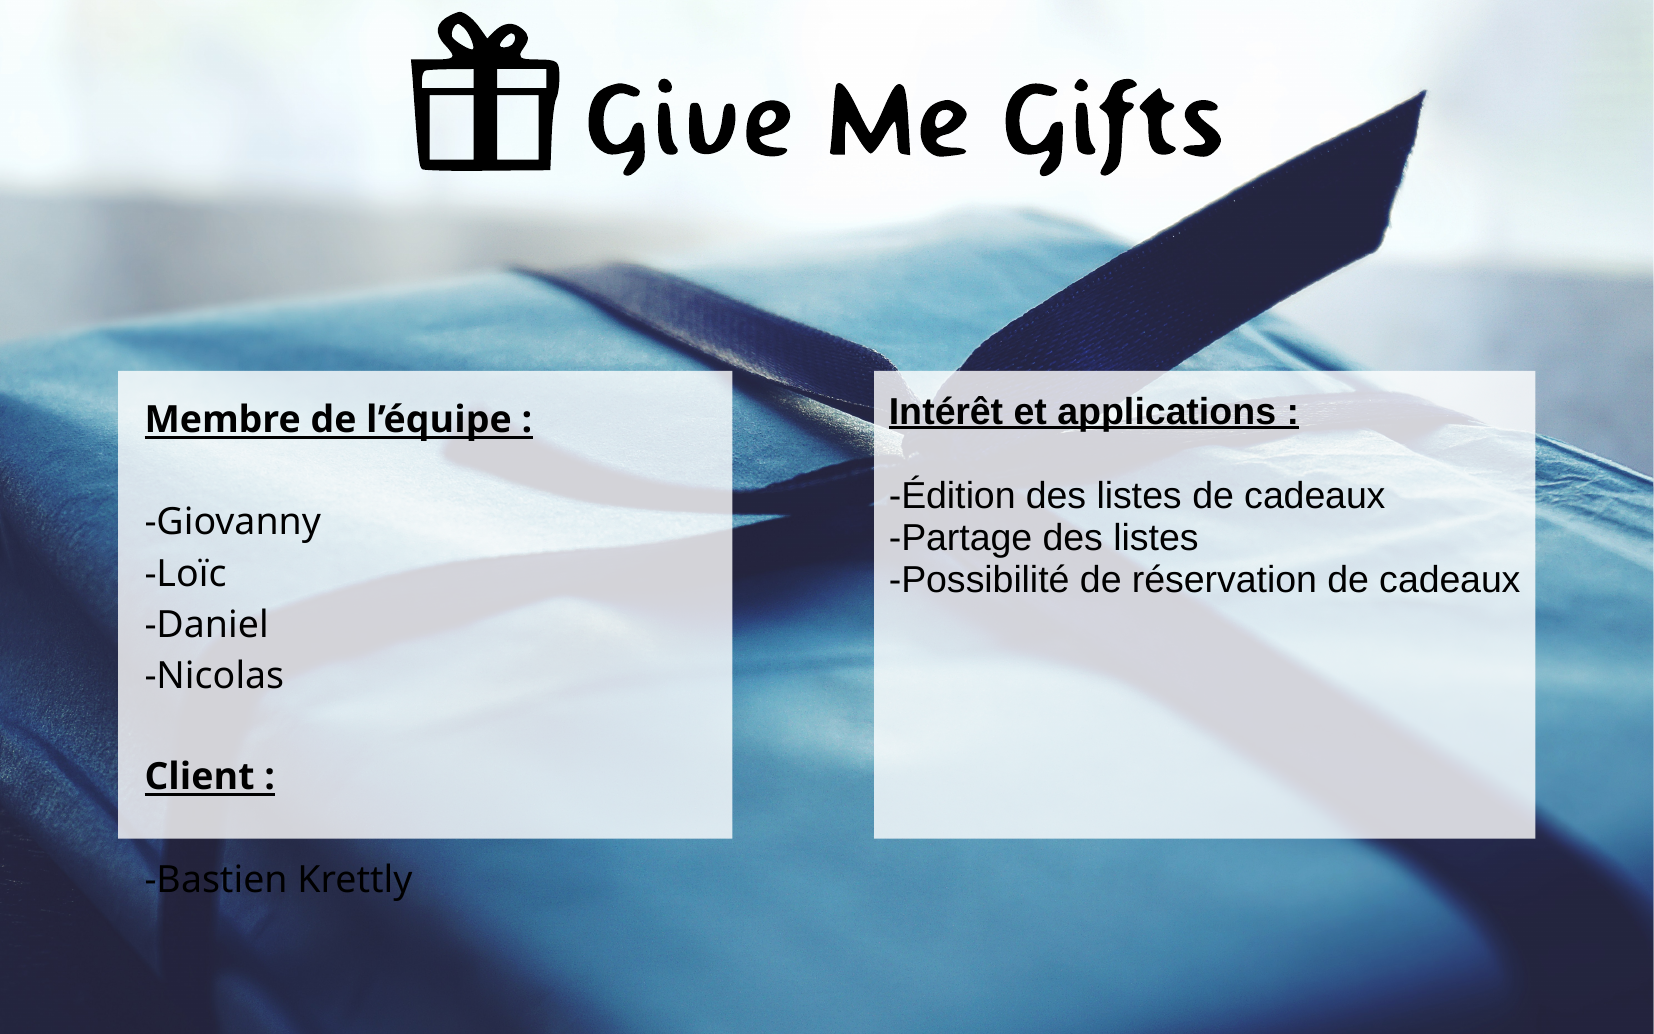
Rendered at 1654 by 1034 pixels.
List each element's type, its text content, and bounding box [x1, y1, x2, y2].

text_box Membre de l’équipe : -Giovanny -Loïc -Daniel -Nicolas Client : -Bastien Krettly [129, 385, 721, 851]
text_box [874, 370, 1536, 382]
picture [0, 0, 1654, 1034]
text_box Intérêt et applications : -Édition des listes de cadeaux -Partage des listes -Possibilité de réservation de cadeaux [874, 382, 1595, 851]
text_box [118, 370, 733, 839]
